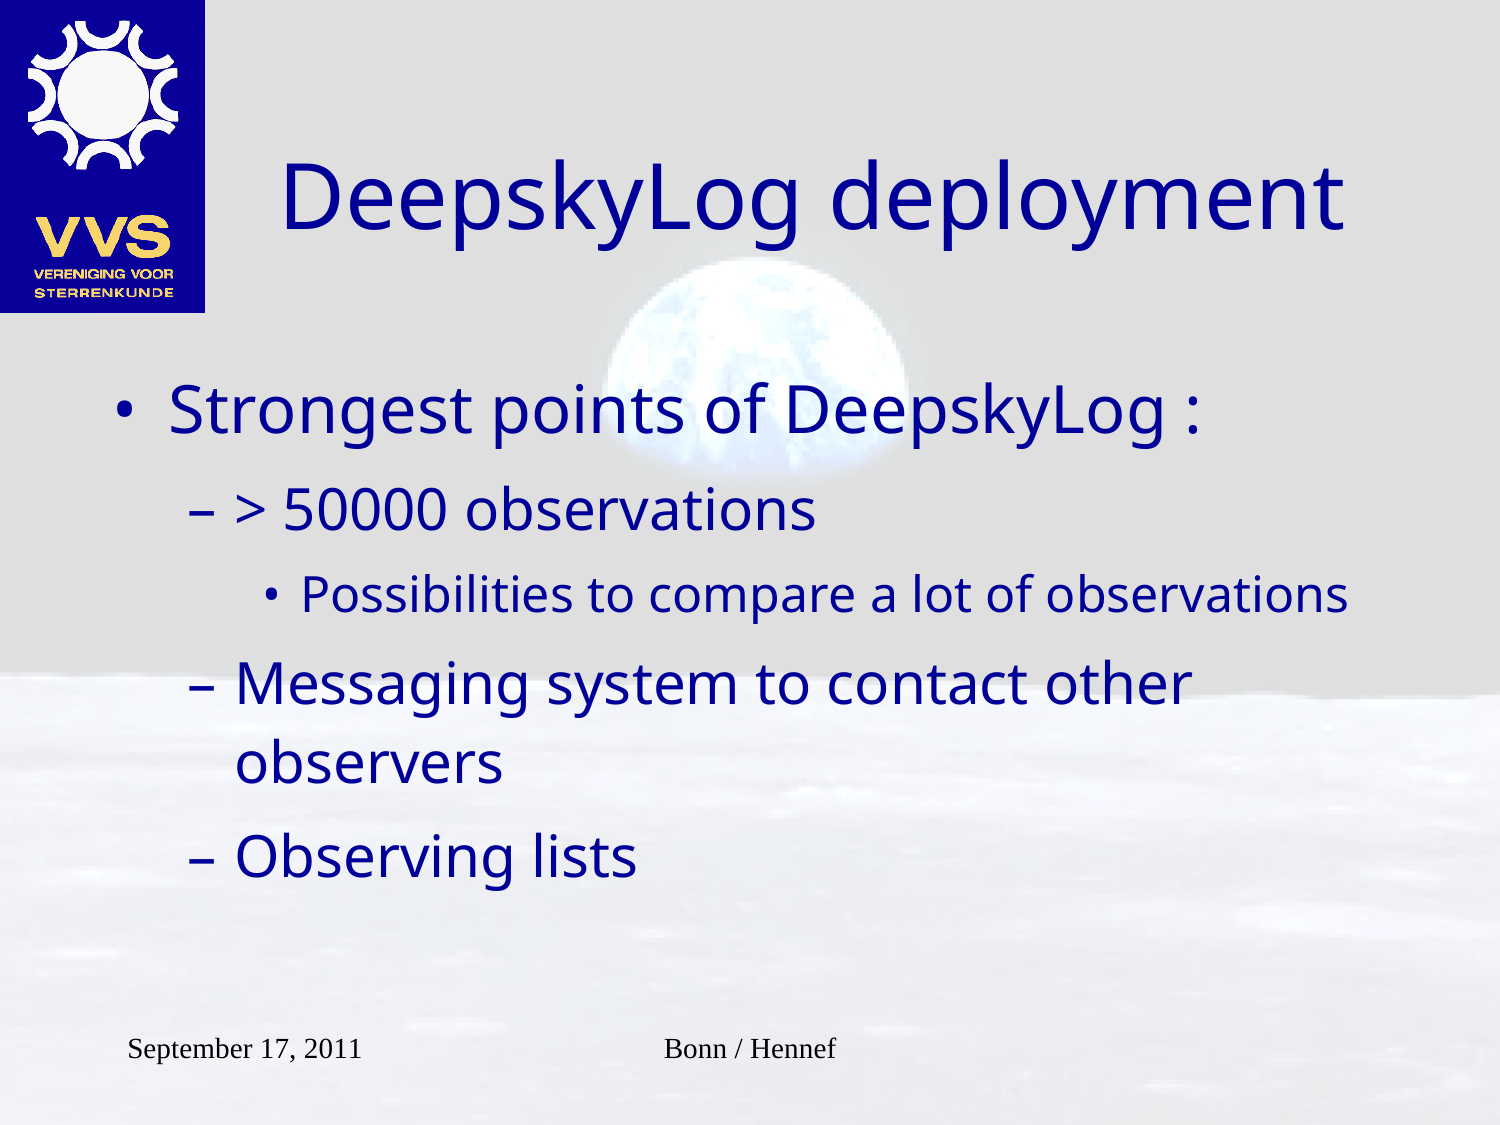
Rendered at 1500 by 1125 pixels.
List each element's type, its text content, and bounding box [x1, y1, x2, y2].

title DeepskyLog deployment [237, 76, 1388, 312]
list Strongest points of DeepskyLog : > 50000 observations Possibilities to compare a lot of observations Messaging system to contact other observers Observing lists [112, 362, 1388, 1001]
picture [0, 0, 205, 313]
